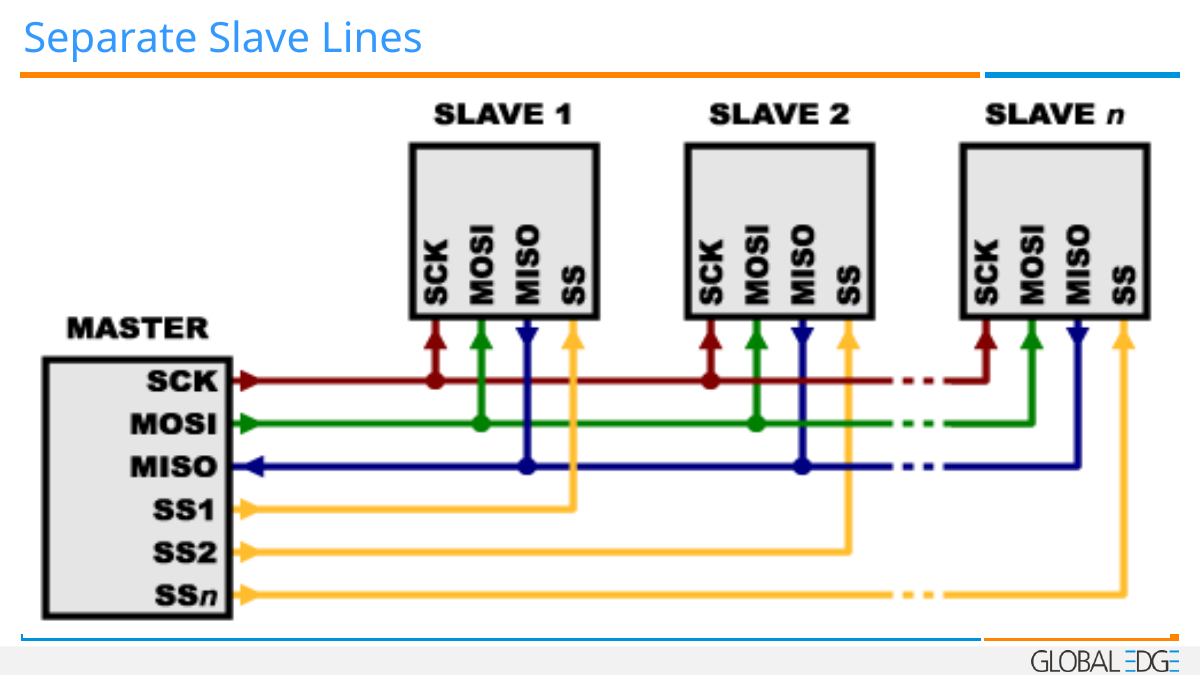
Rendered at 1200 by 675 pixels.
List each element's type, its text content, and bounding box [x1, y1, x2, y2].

picture [1031, 650, 1179, 672]
picture [23, 82, 1170, 638]
title Separate Slave Lines [12, 9, 1088, 63]
